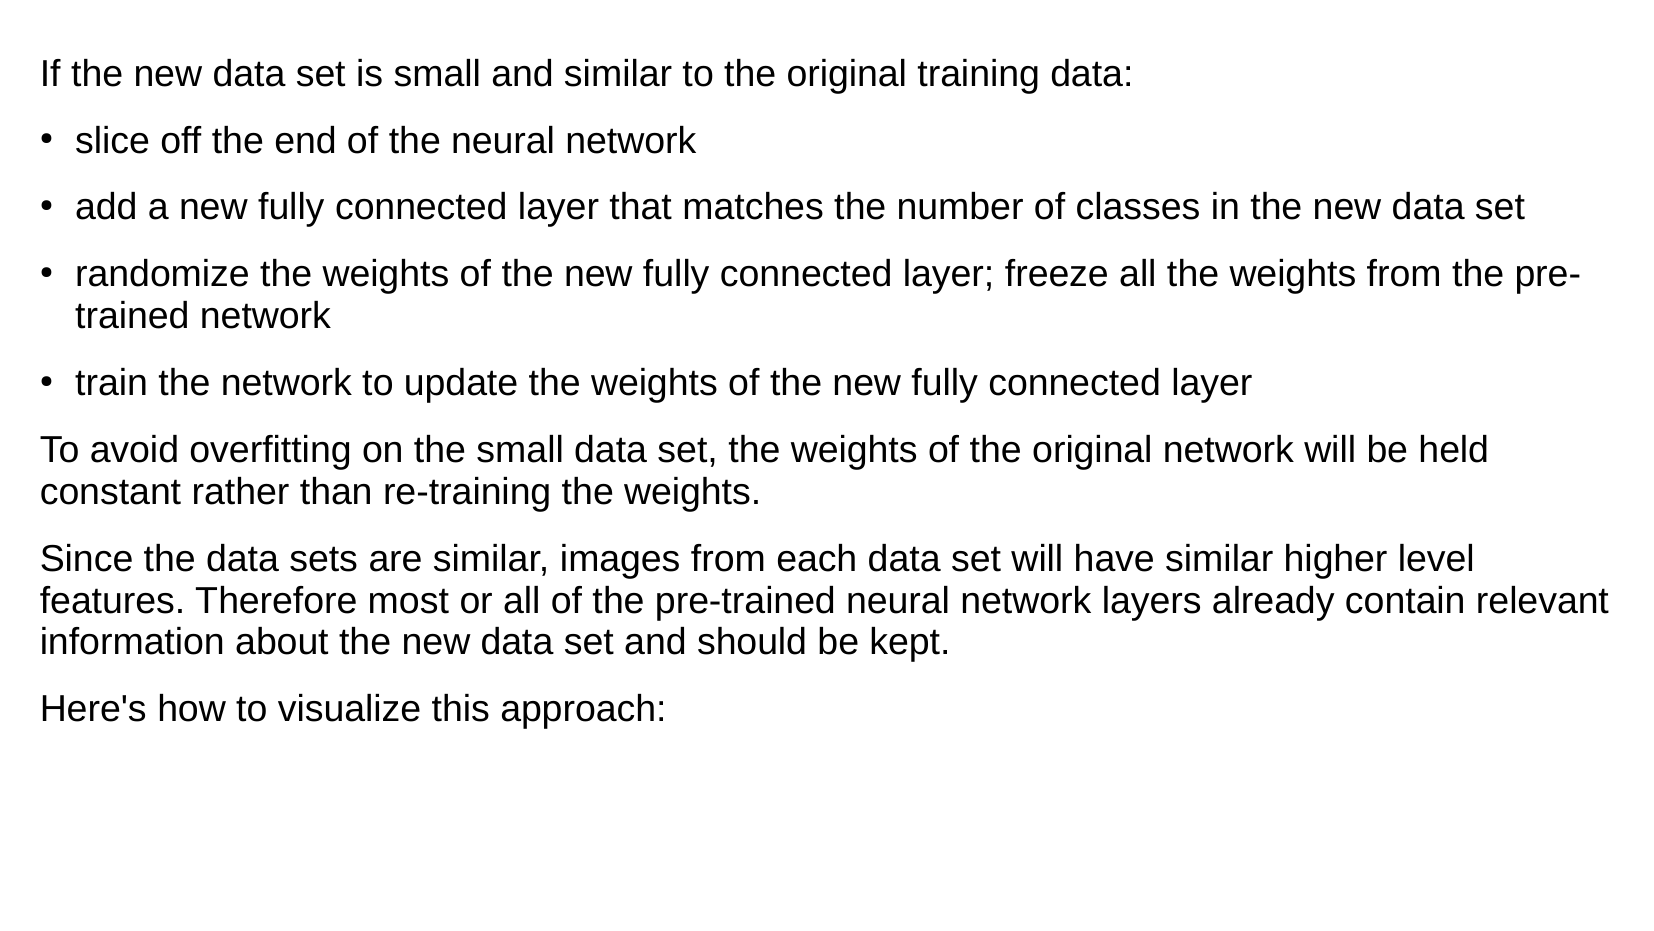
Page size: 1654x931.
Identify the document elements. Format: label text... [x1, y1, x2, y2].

text_box If the new data set is small and similar to the original training data: slice off the end of the neural network add a new fully connected layer that matches the number of classes in the new data set randomize the weights of the new fully connected layer; freeze all the weights from the pre-trained network train the network to update the weights of the new fully connected layer To avoid overfitting on the small data set, the weights of the original network will be held constant rather than re-training the weights. Since the data sets are similar, images from each data set will have similar higher level features. Therefore most or all of the pre-trained neural network layers already contain relevant information about the new data set and should be kept. Here's how to visualize this approach: [25, 45, 1645, 886]
